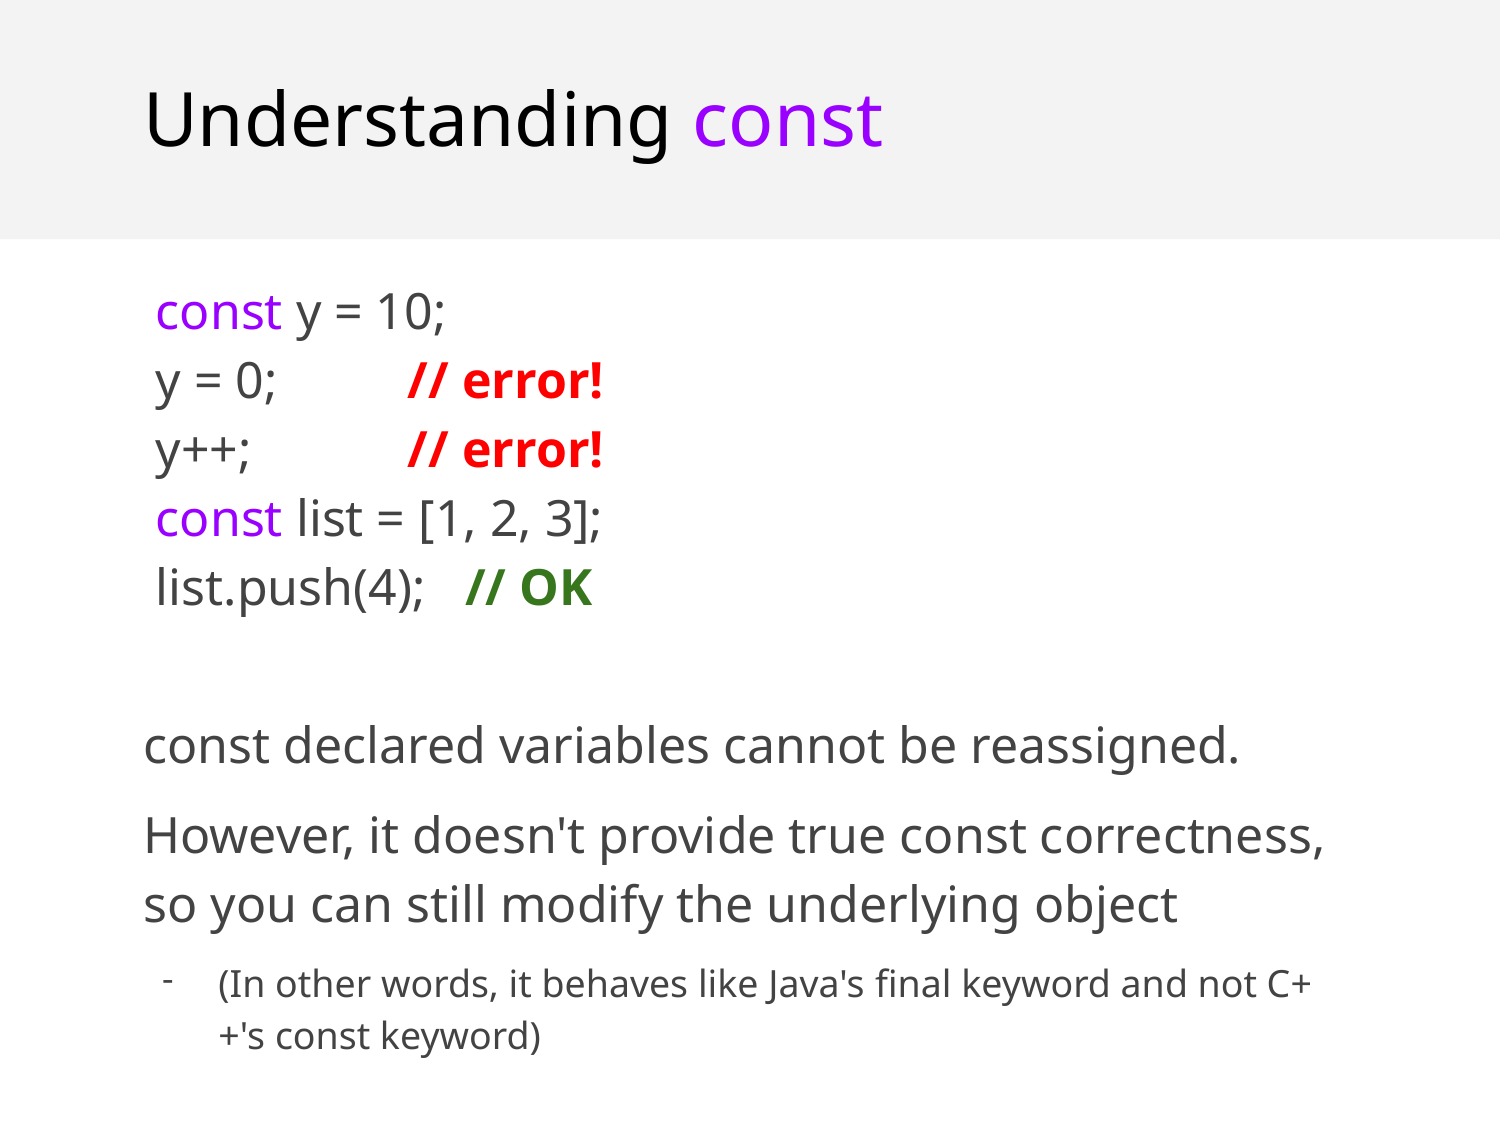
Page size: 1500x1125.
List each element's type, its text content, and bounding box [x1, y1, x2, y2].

list const y = 10; y = 0; // error! y++; // error! const list = [1, 2, 3]; list.push(4); // OK [140, 255, 1385, 782]
list const declared variables cannot be reassigned. However, it doesn't provide true const correctness, so you can still modify the underlying object (In other words, it behaves like Java's final keyword and not C++'s const keyword) [128, 689, 1372, 1093]
title Understanding const [128, 56, 1372, 183]
